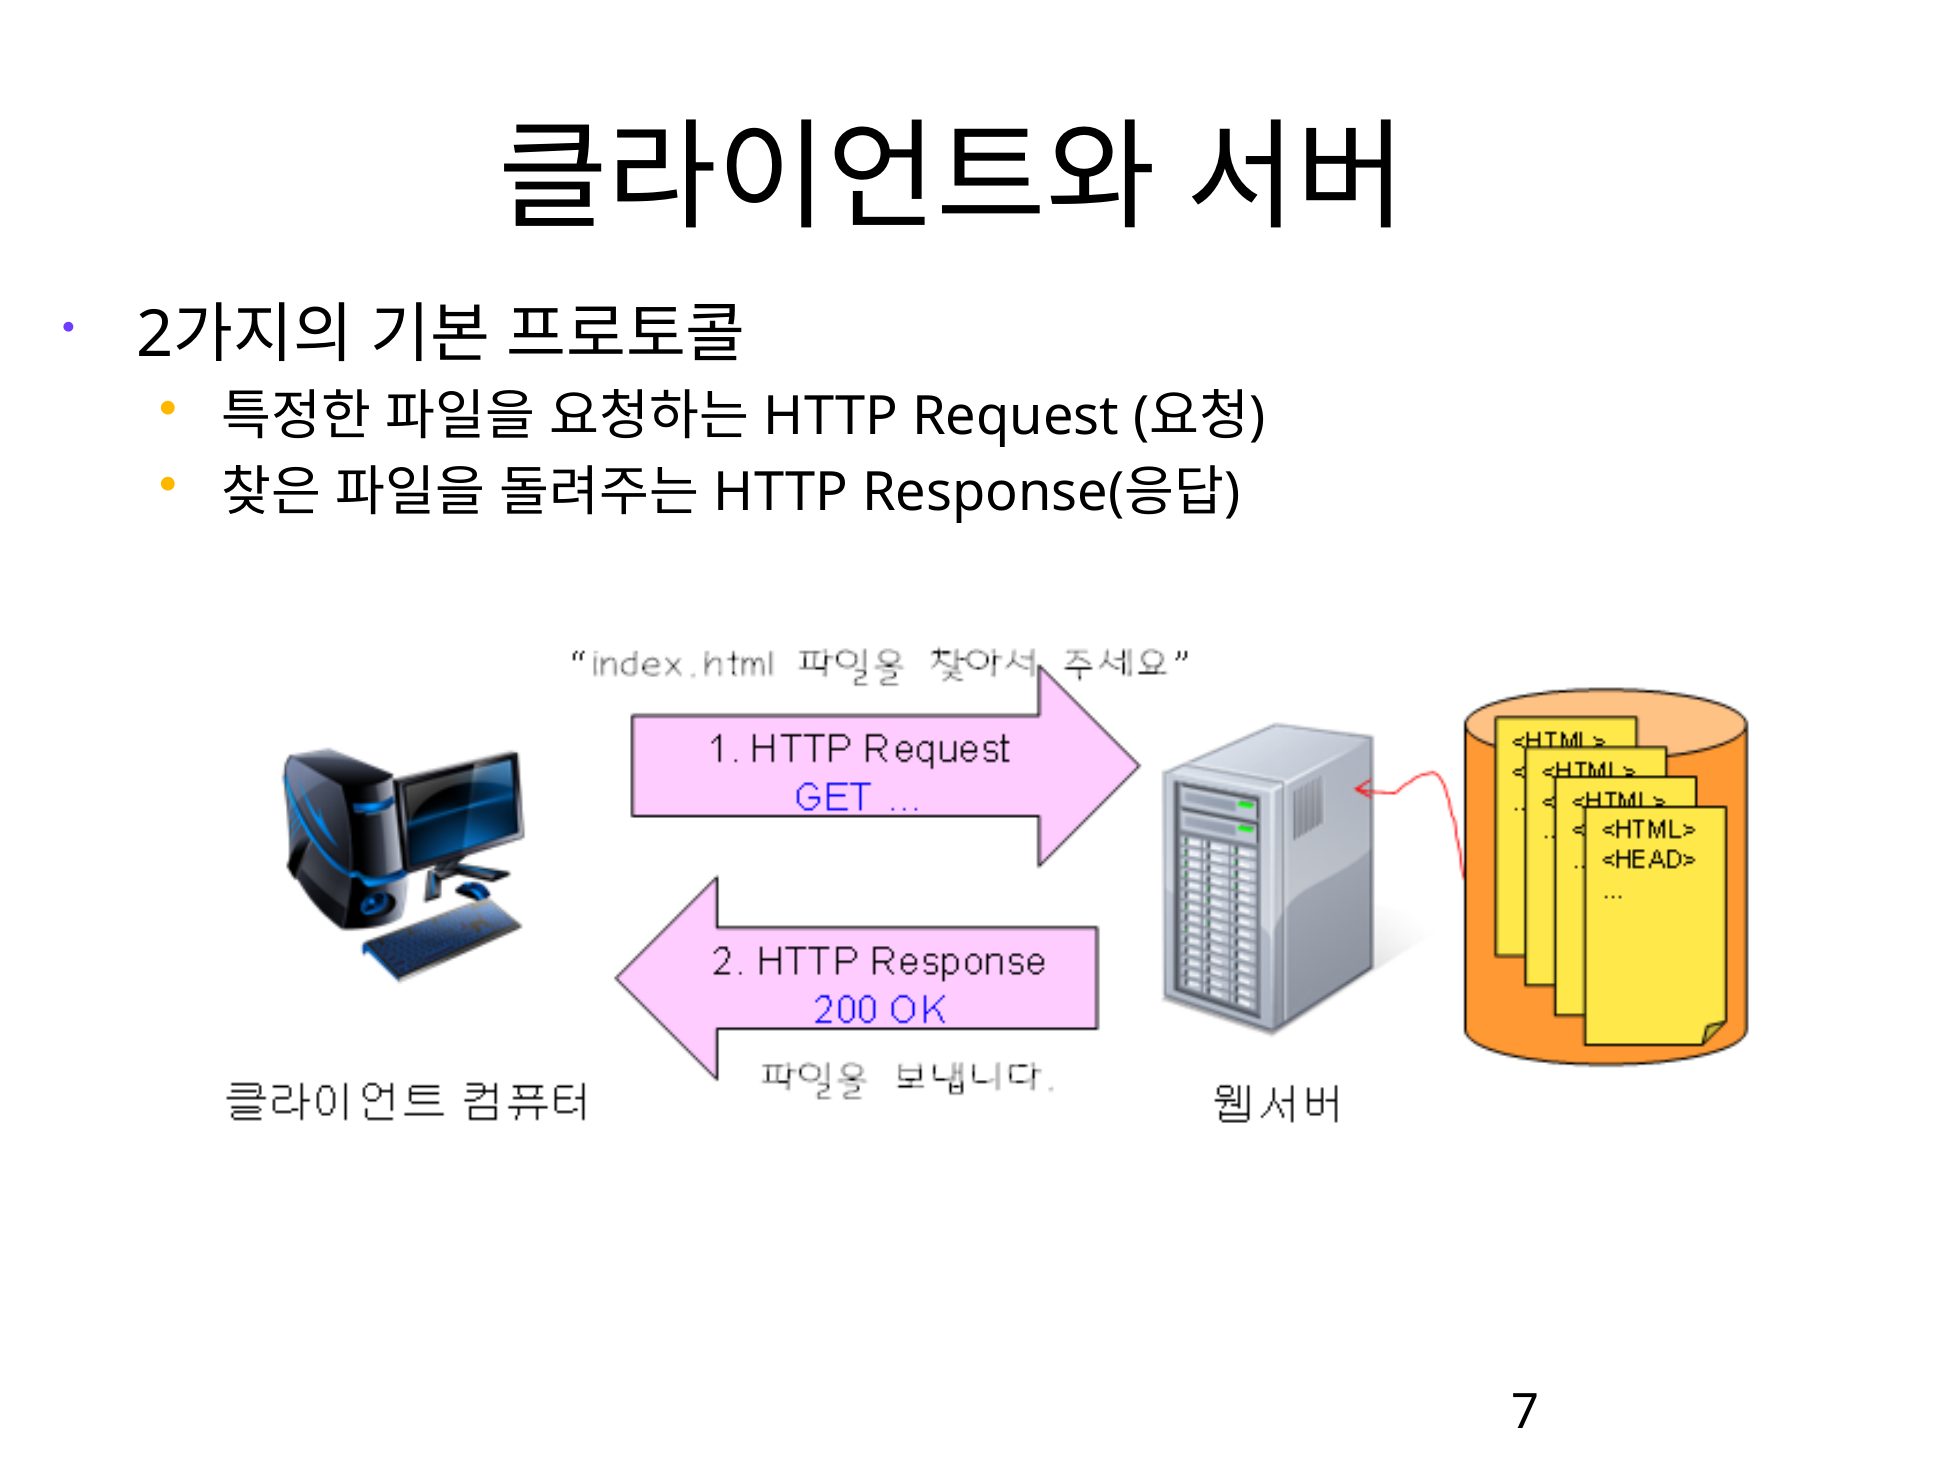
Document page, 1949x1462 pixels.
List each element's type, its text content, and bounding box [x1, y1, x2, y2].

slide_number <숫자> [1496, 1372, 1899, 1462]
list 2가지의 기본 프로토콜 특정한 파일을 요청하는 HTTP Request (요청) 찾은 파일을 돌려주는 HTTP Response(응답) [48, 284, 1897, 1343]
title 클라이언트와 서버 [156, 92, 1749, 255]
picture [195, 580, 1795, 1153]
